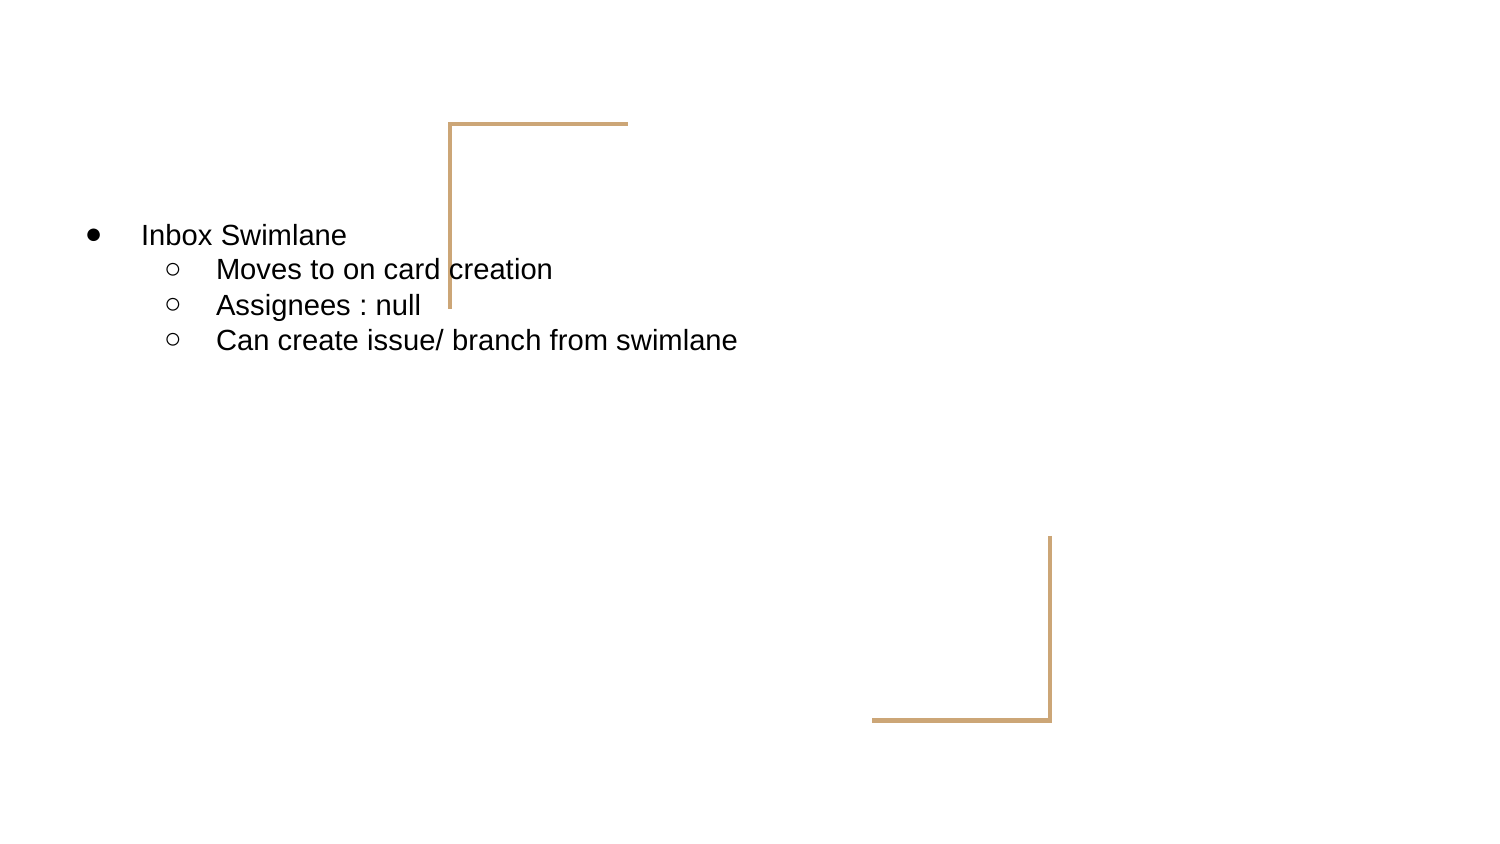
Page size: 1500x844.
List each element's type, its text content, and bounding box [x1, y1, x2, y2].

title [51, 51, 1449, 189]
list Inbox Swimlane Moves to on card creation Assignees : null Can create issue/ branch from swimlane [51, 200, 1449, 752]
